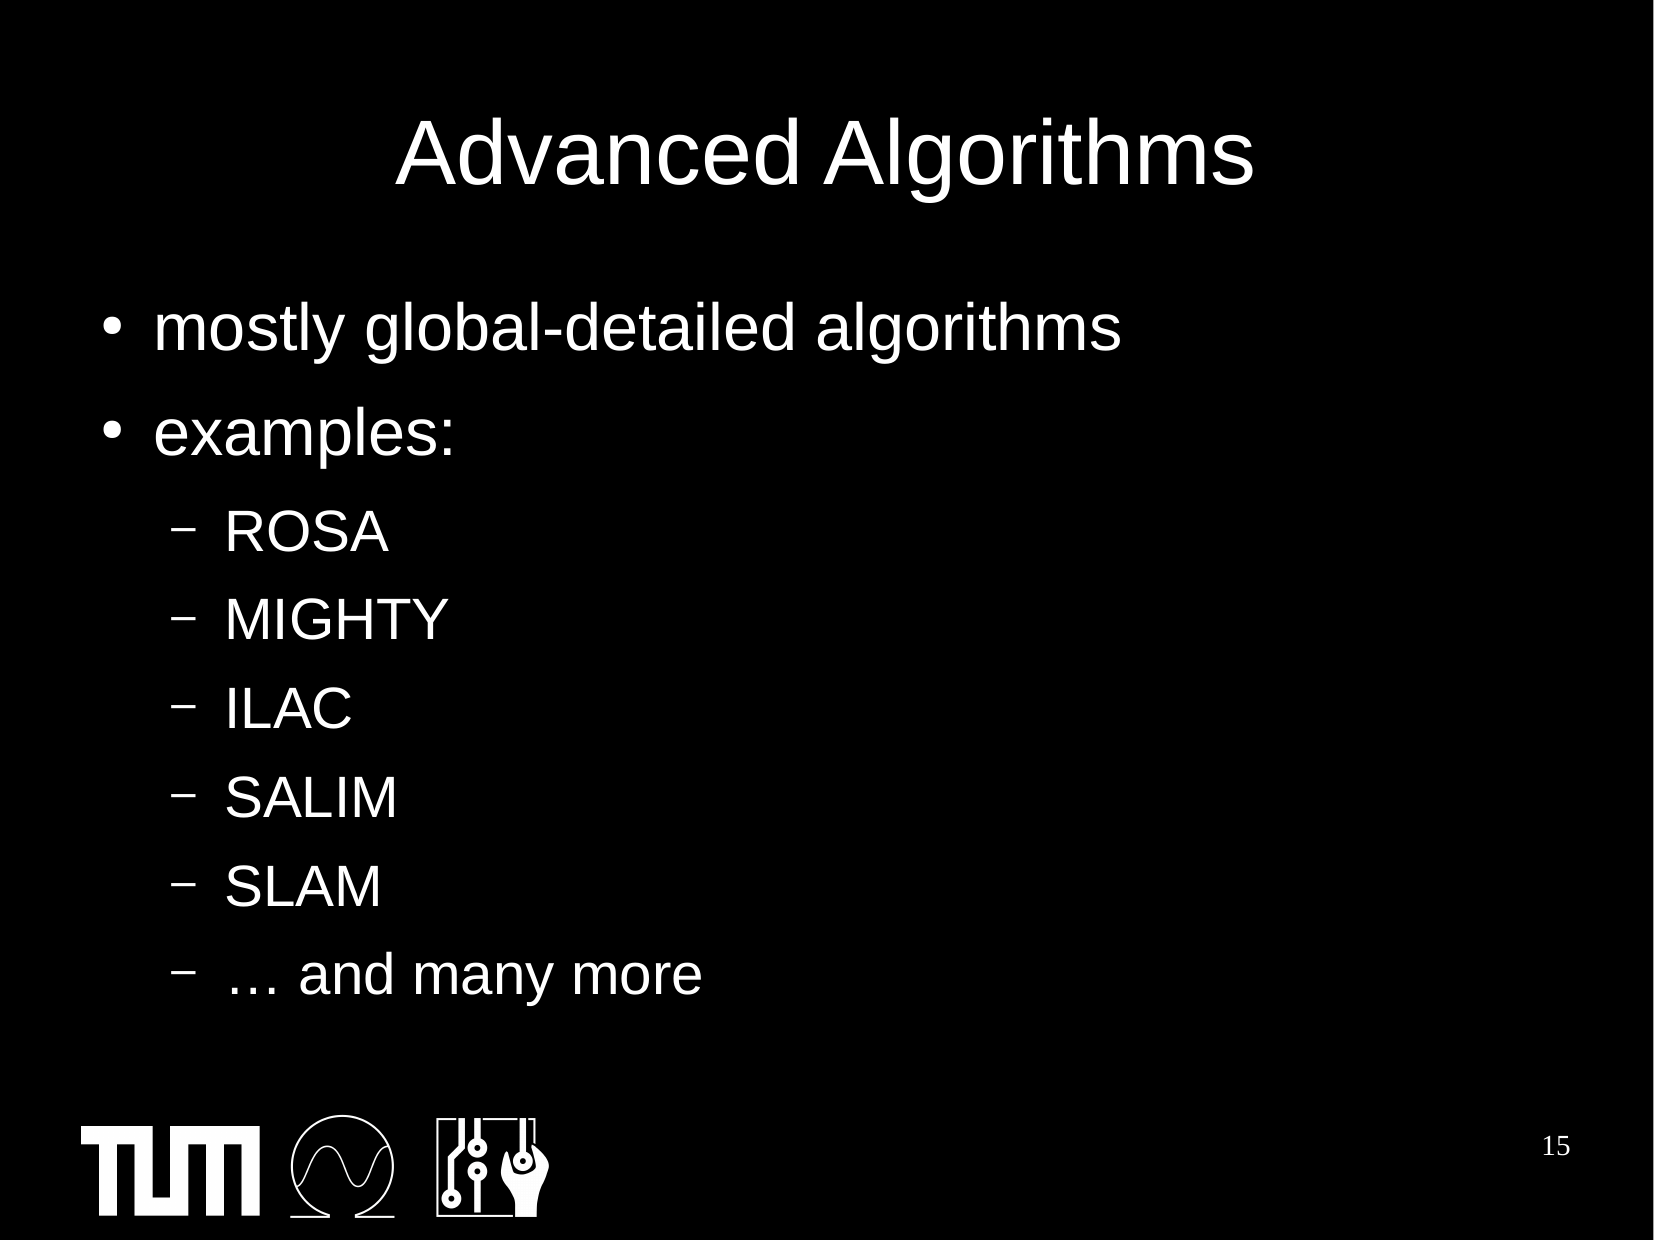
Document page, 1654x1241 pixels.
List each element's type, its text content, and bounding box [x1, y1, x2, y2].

picture [283, 1109, 402, 1227]
title Advanced Algorithms [82, 49, 1571, 257]
picture [425, 1109, 554, 1227]
picture [63, 1108, 272, 1227]
list mostly global-detailed algorithms examples: ROSA MIGHTY ILAC SALIM SLAM … and many more [82, 290, 1571, 1109]
